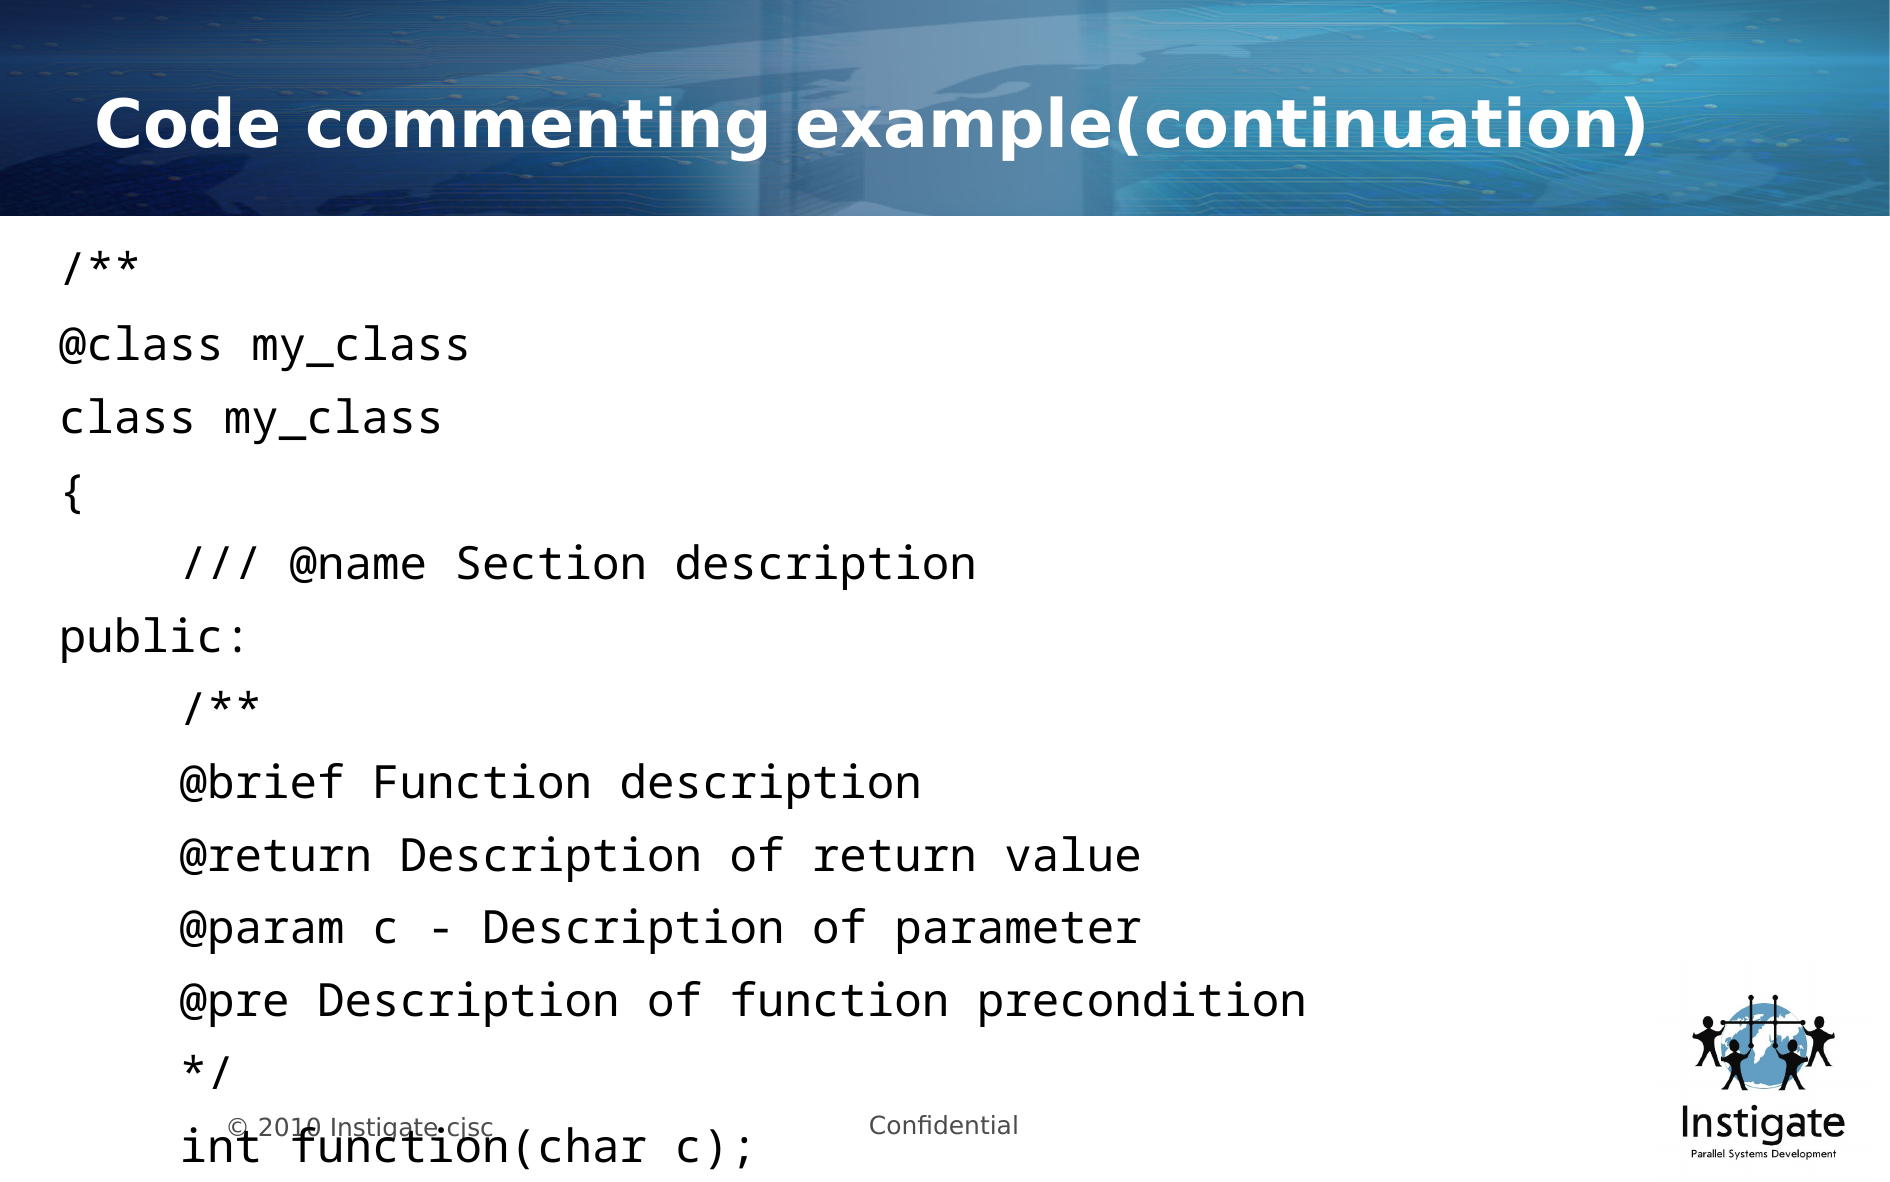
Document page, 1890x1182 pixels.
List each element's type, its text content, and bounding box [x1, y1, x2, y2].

picture [1650, 956, 1876, 1182]
picture [0, 0, 1890, 216]
list /** @class my_class class my_class { /// @name Section description public: /** @brief Function description @return Description of return value @param c - Description of parameter @pre Description of function precondition */ int function(char c); }; [59, 236, 1831, 1093]
title Code commenting example(continuation) [94, 54, 1793, 210]
